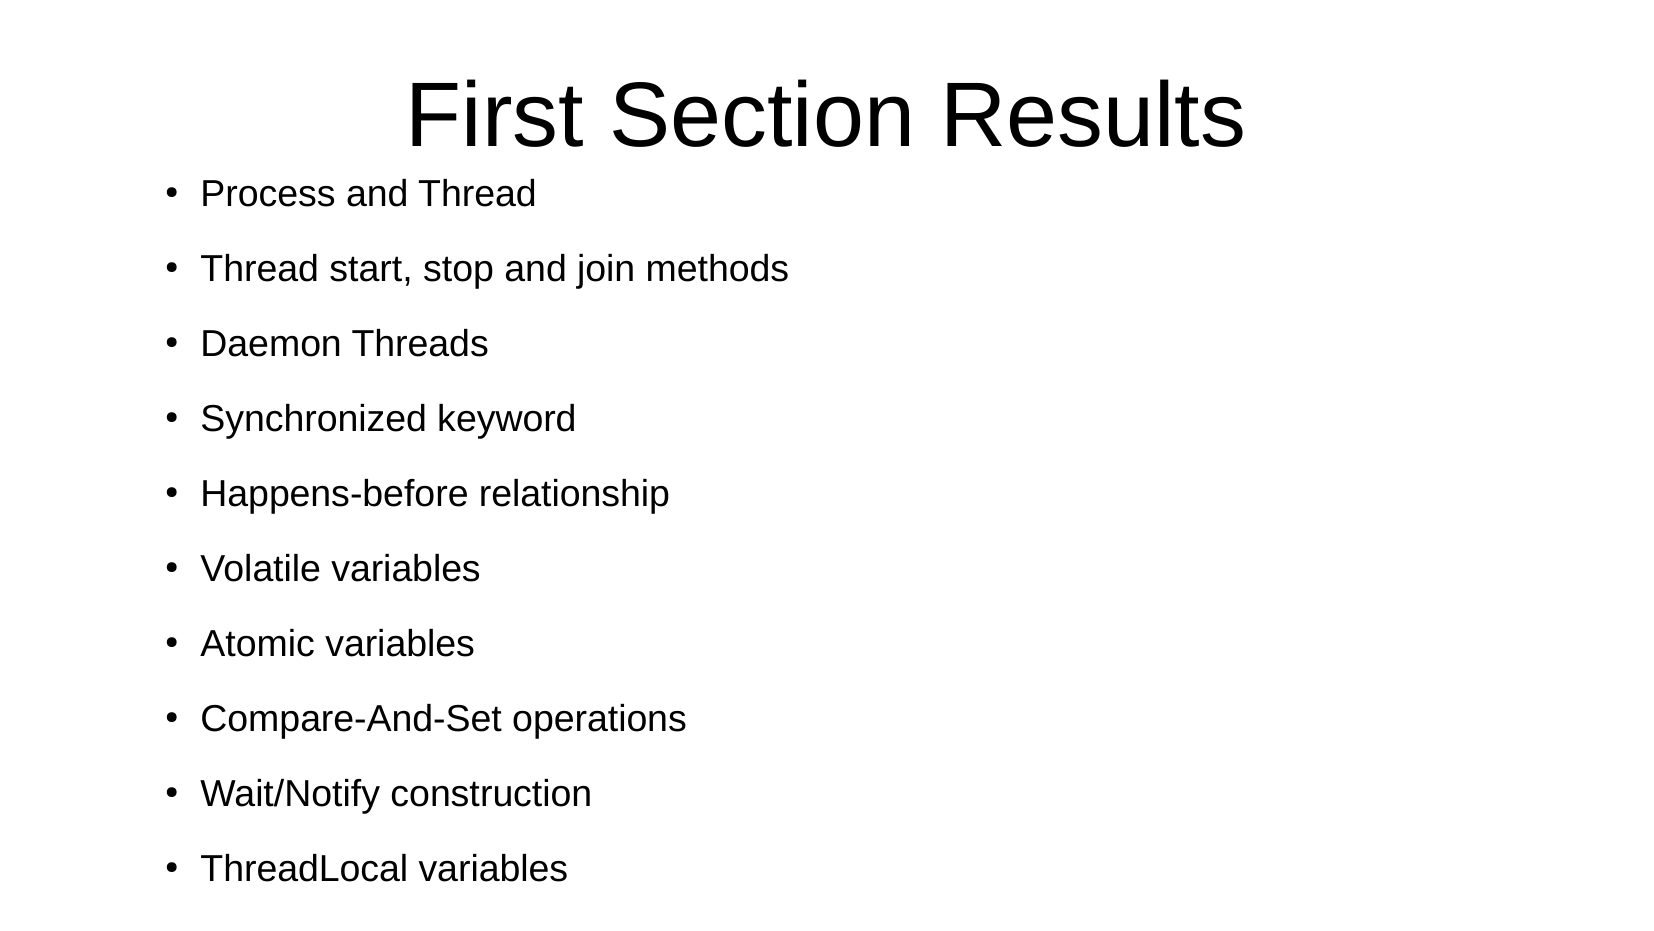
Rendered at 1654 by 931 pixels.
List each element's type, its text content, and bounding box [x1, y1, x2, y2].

title First Section Results [82, 36, 1571, 193]
subtitle Process and Thread Thread start, stop and join methods Daemon Threads Synchronized keyword Happens-before relationship Volatile variables Atomic variables Compare-And-Set operations Wait/Notify construction ThreadLocal variables [165, 193, 1571, 890]
